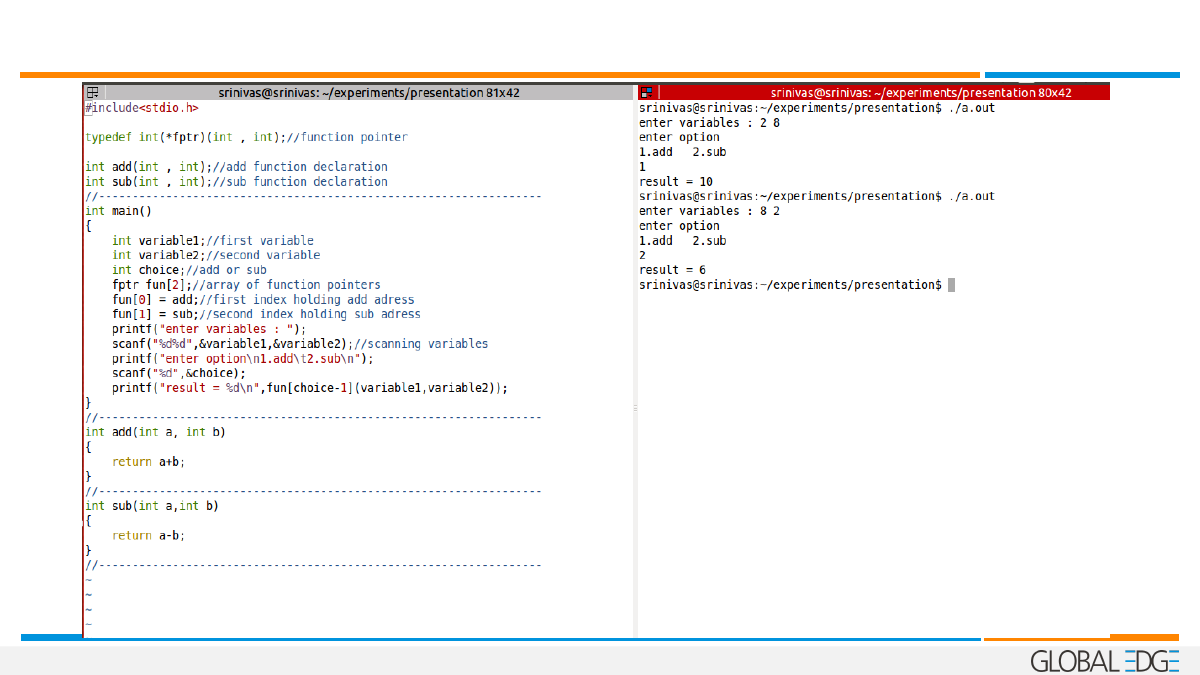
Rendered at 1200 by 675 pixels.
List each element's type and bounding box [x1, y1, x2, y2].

picture [82, 82, 1110, 638]
picture [1031, 650, 1179, 672]
